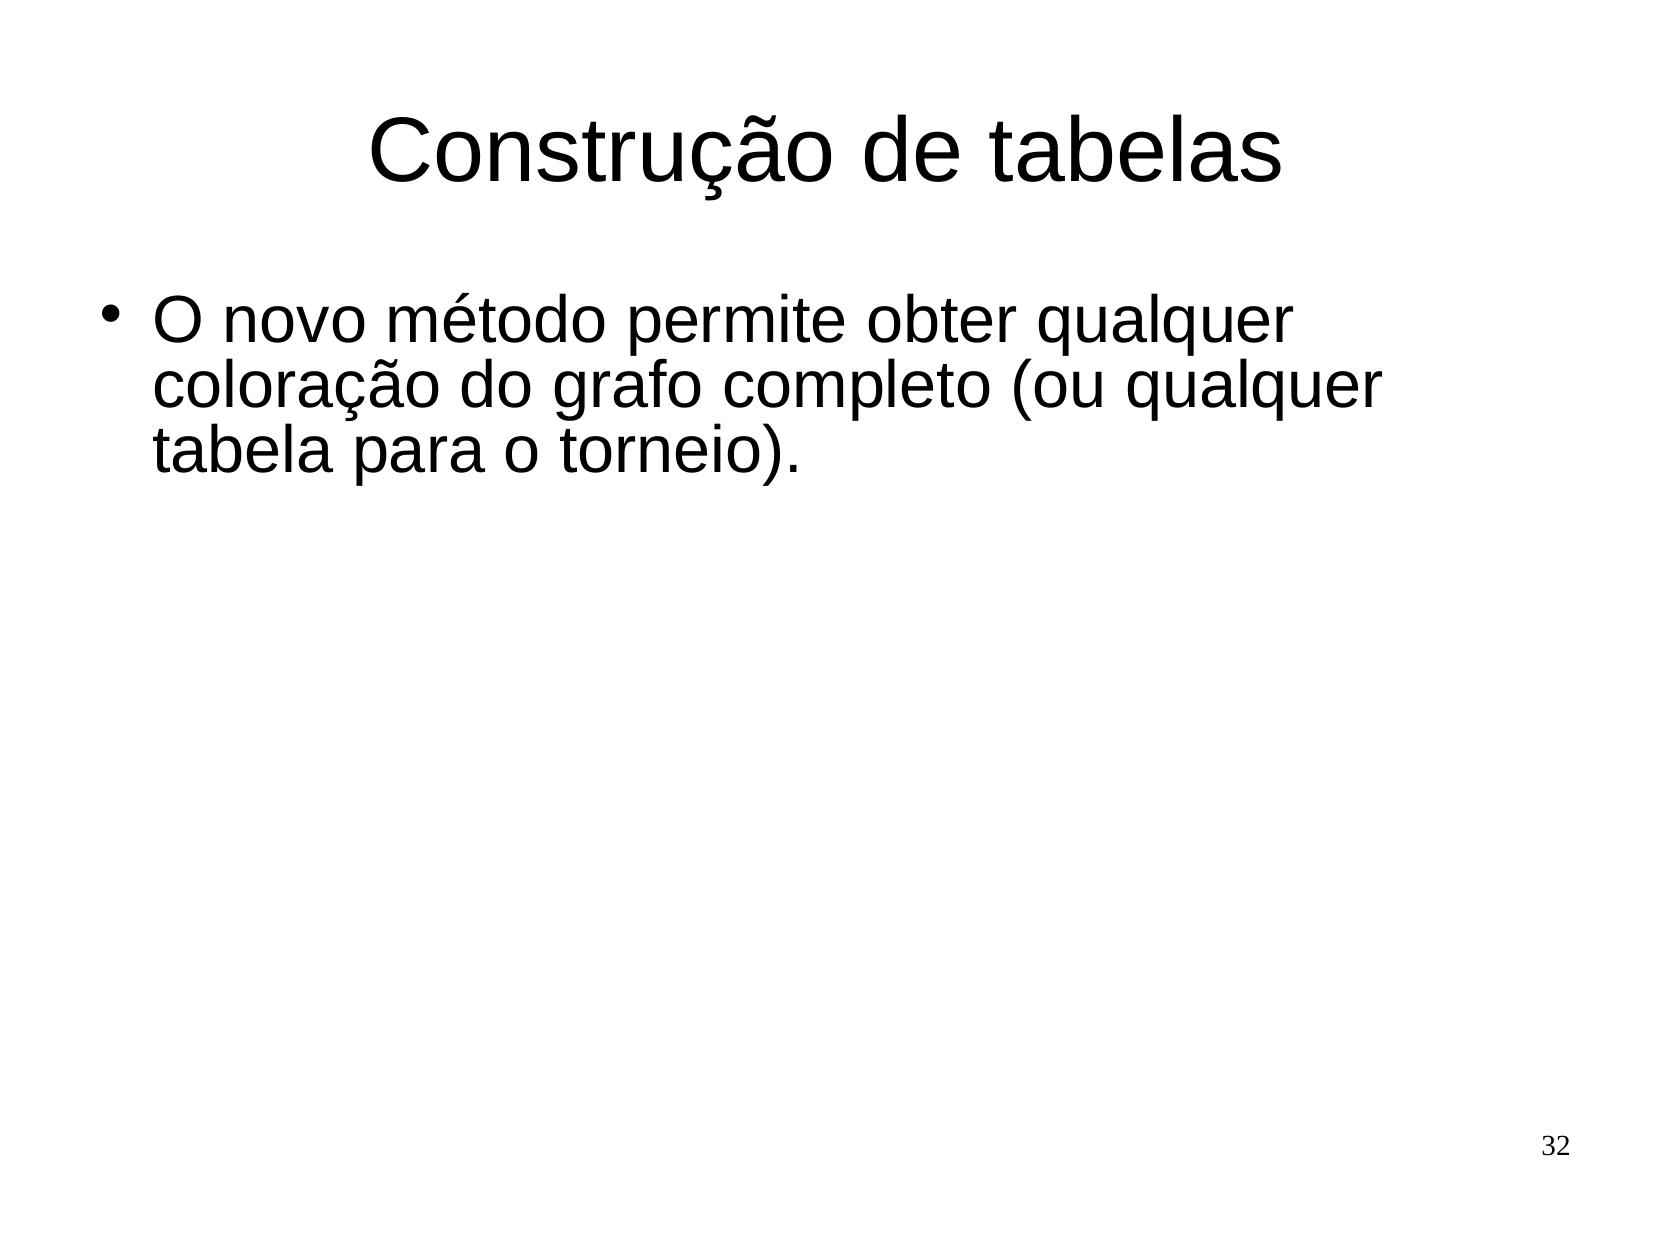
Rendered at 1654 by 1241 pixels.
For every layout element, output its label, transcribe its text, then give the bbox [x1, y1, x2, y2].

list O novo método permite obter qualquer coloração do grafo completo (ou qualquer tabela para o torneio). [82, 290, 1571, 1094]
title Construção de tabelas [82, 56, 1571, 249]
